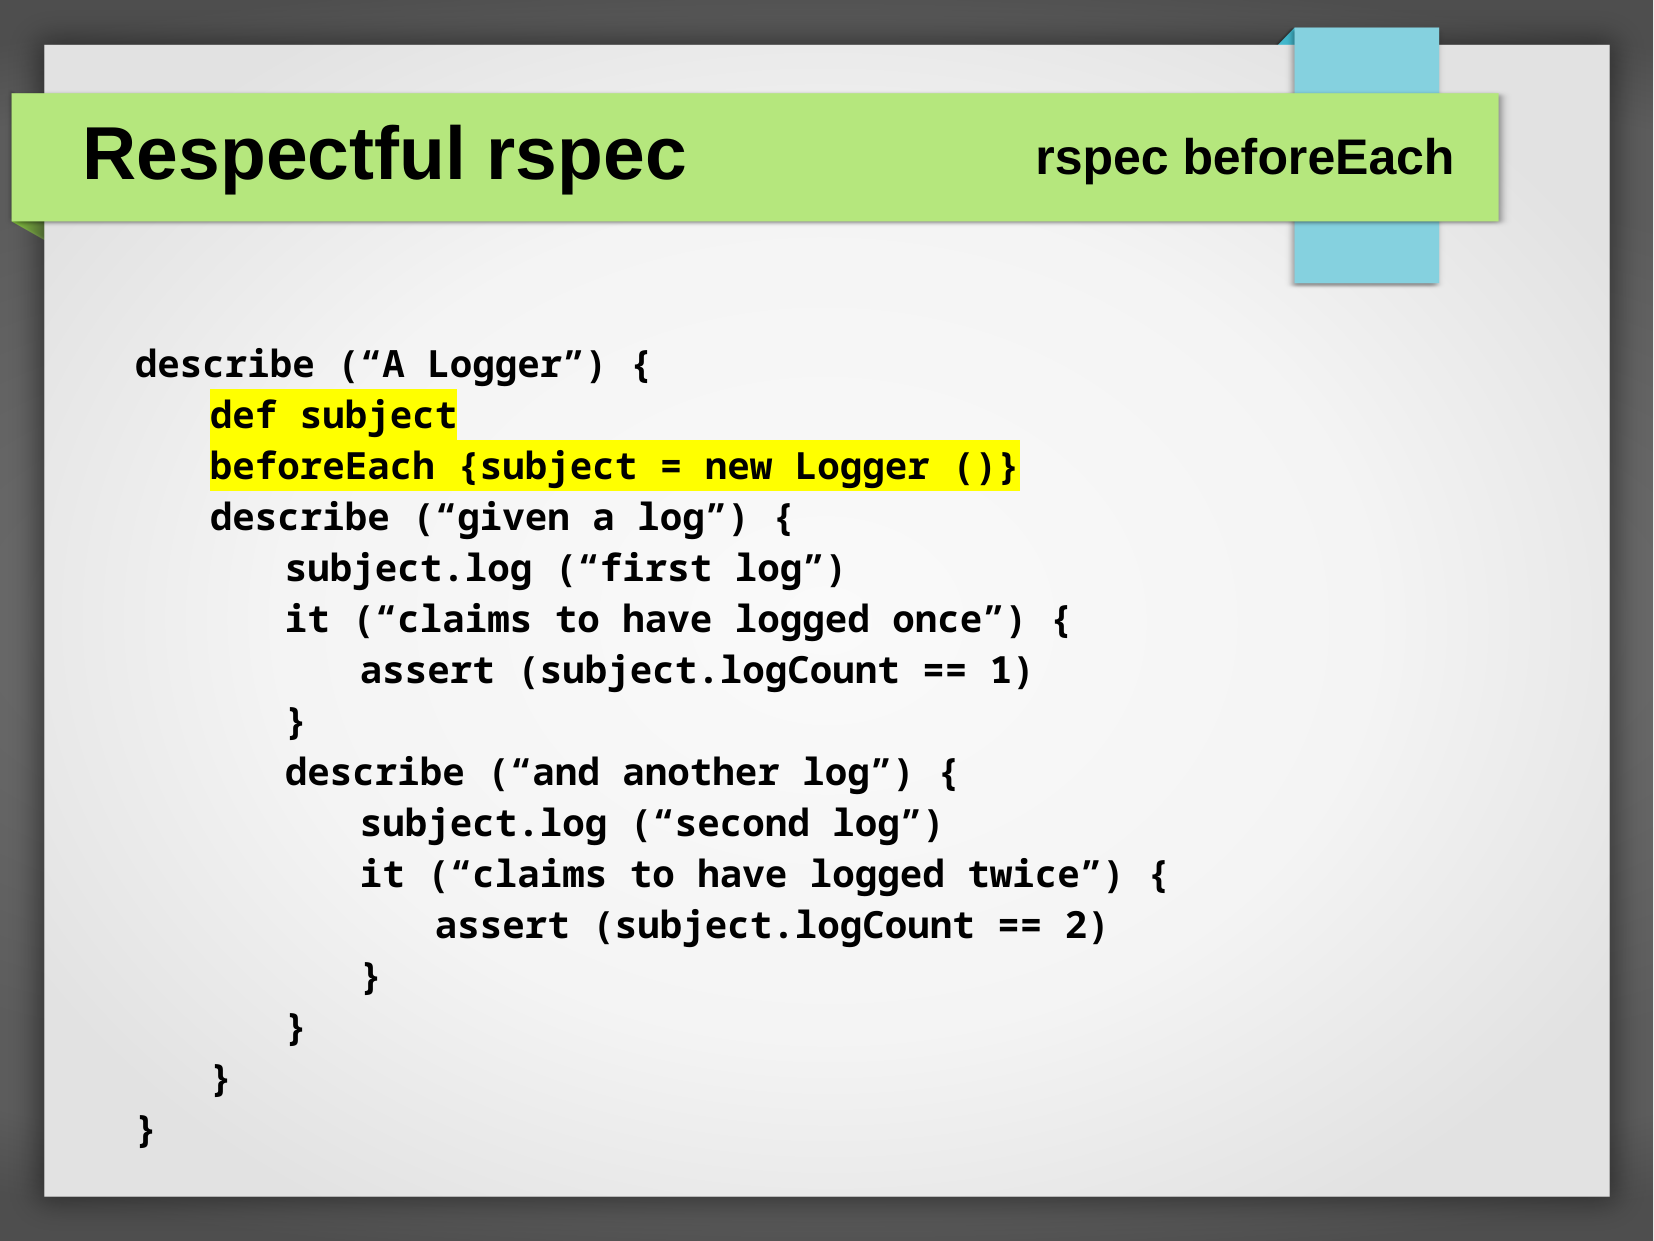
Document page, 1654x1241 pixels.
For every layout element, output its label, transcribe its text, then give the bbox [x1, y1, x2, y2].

title rspec beforeEach [869, 97, 1455, 216]
text_box describe (“A Logger”) { def subject beforeEach {subject = new Logger ()} describe (“given a log”) { subject.log (“first log”) it (“claims to have logged once”) { assert (subject.logCount == 1) } describe (“and another log”) { subject.log (“second log”) it (“claims to have logged twice”) { assert (subject.logCount == 2) } } } } [119, 330, 1530, 1062]
picture [0, 0, 1654, 1241]
title Respectful rspec [82, 94, 705, 213]
